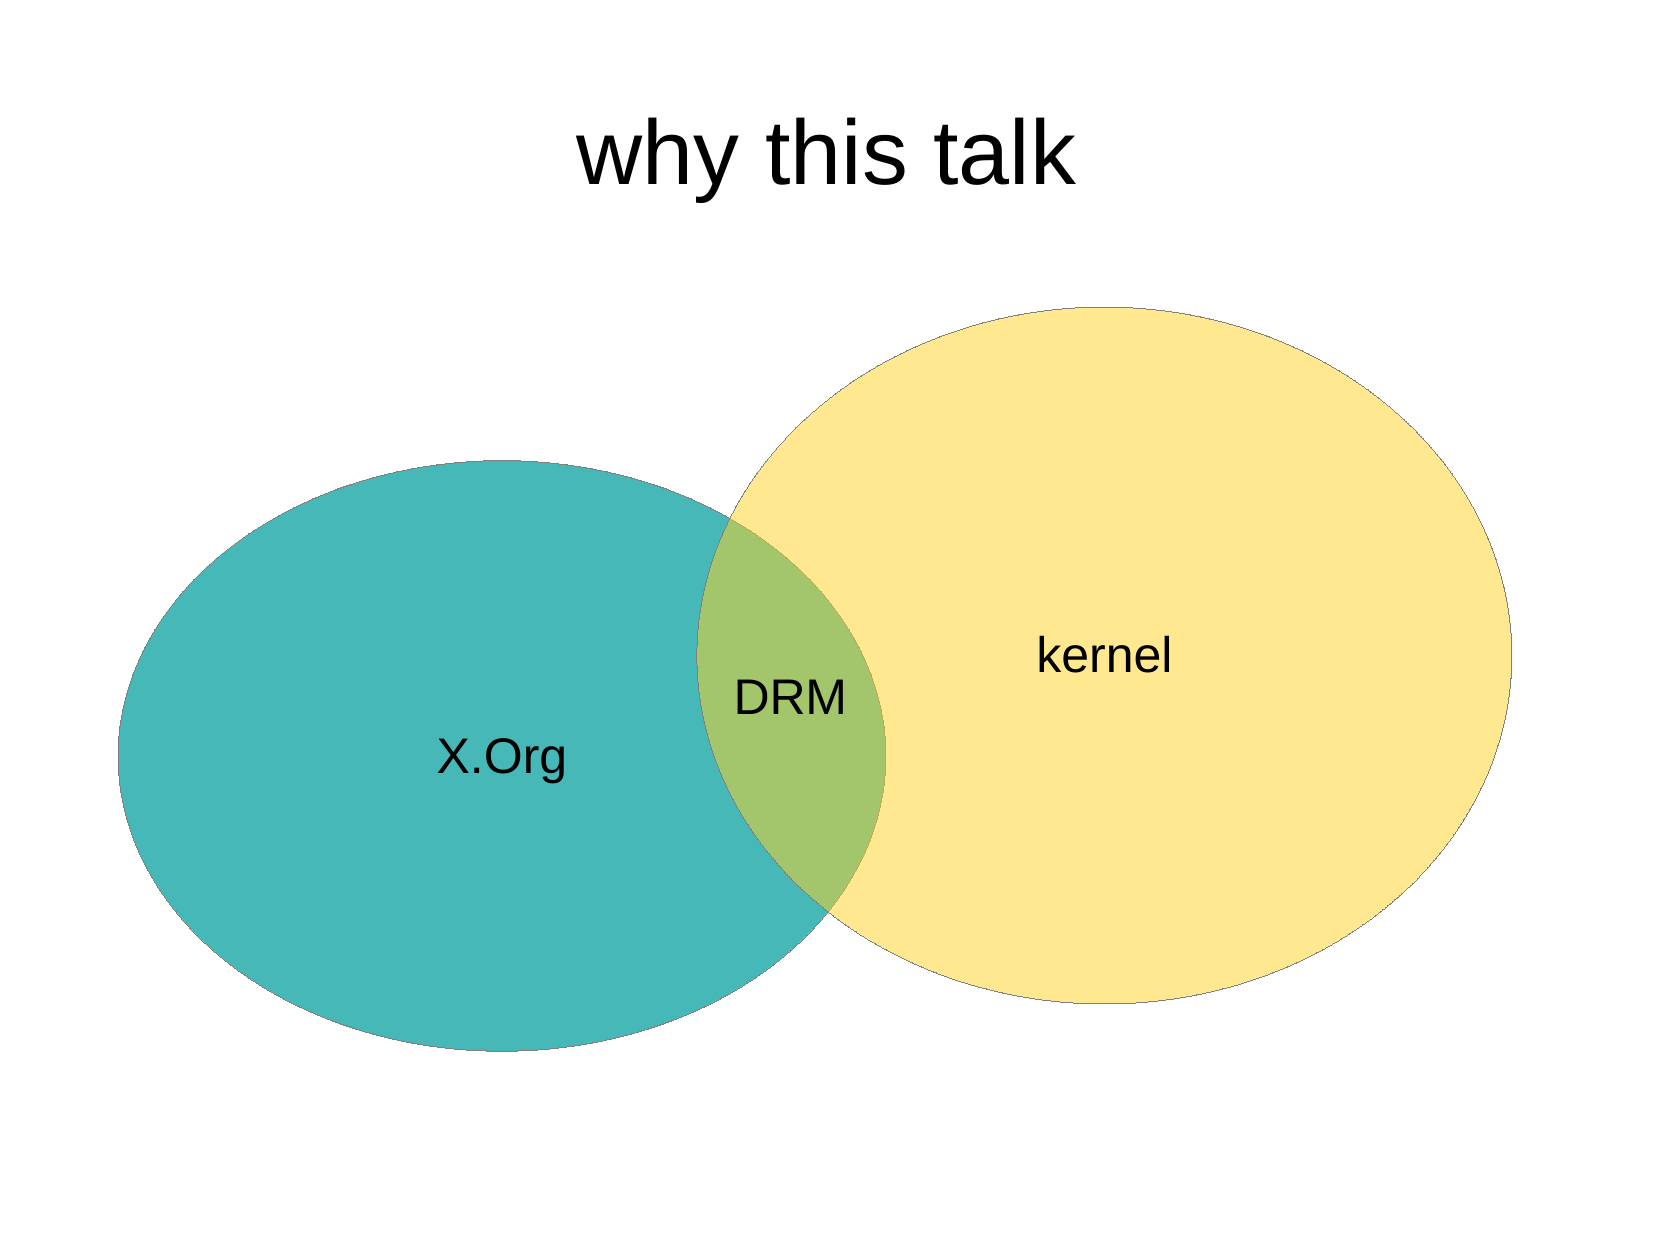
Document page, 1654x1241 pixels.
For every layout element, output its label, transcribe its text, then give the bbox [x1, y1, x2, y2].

text_box kernel [696, 307, 1512, 1004]
text_box X.Org [118, 460, 828, 1052]
text_box DRM [718, 661, 863, 733]
title why this talk [82, 49, 1571, 257]
